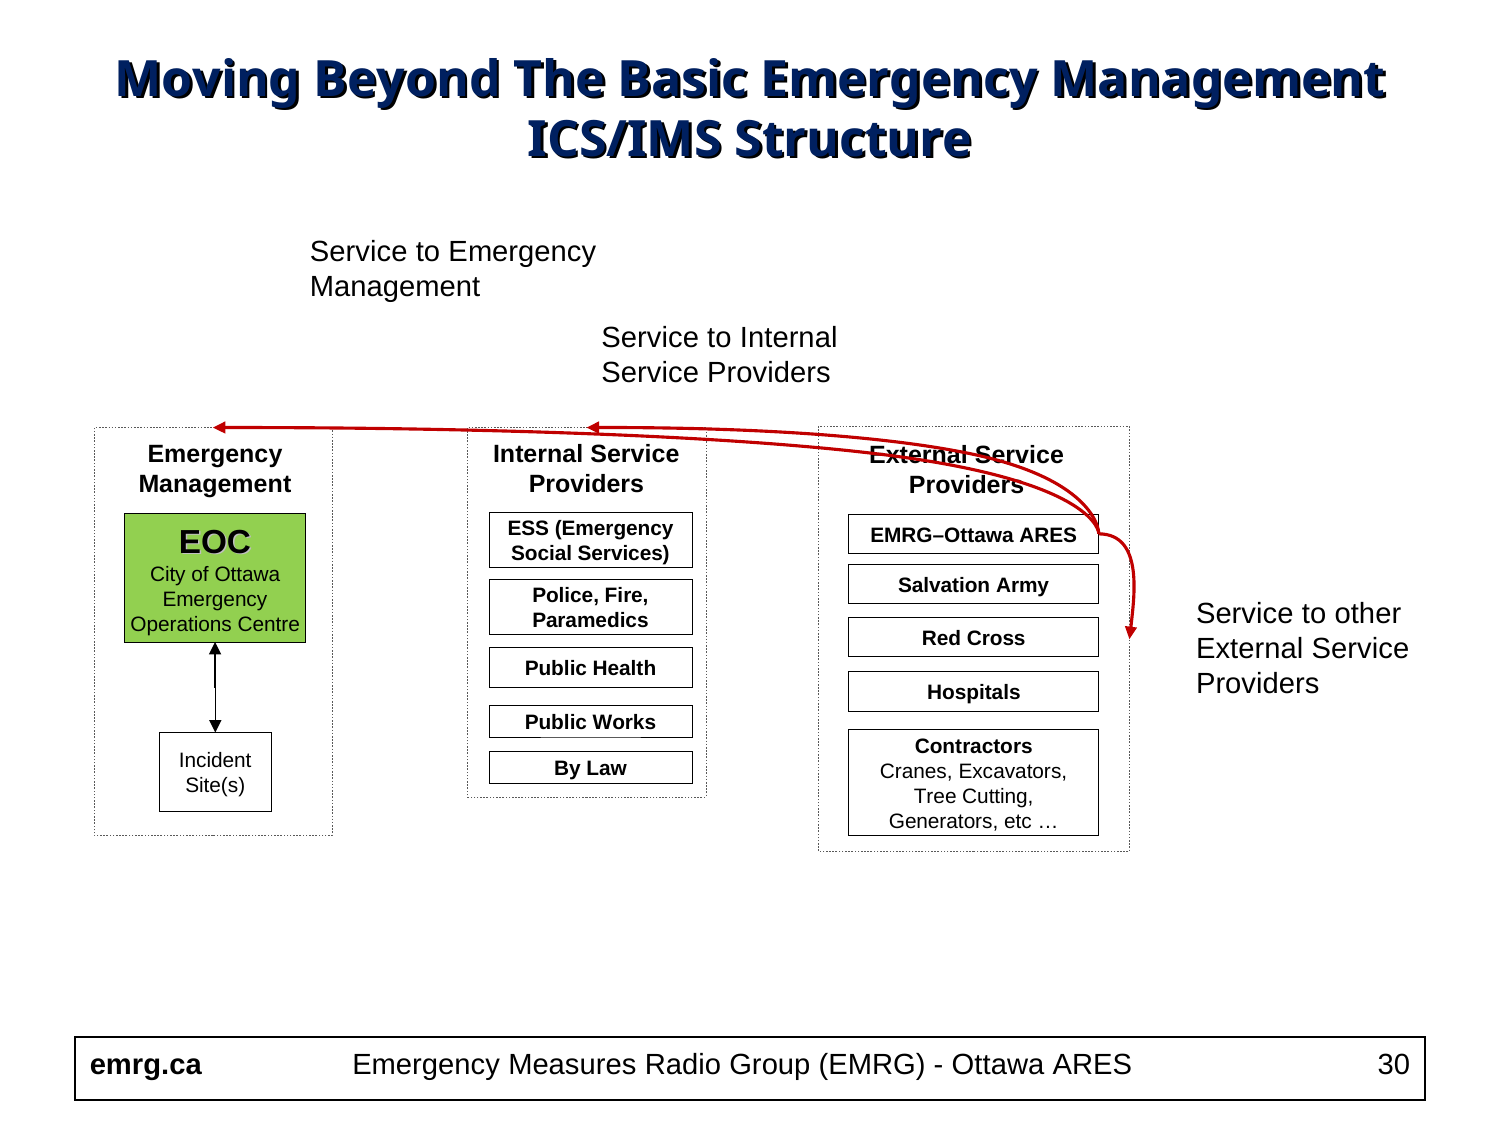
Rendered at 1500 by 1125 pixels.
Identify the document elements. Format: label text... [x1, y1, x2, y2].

text_box Contractors Cranes, Excavators, Tree Cutting, Generators, etc … [848, 729, 1099, 836]
text_box External Service Providers [894, 439, 1105, 500]
text_box Salvation Army [848, 563, 1099, 604]
text_box By Law [489, 751, 692, 783]
text_box Public Health [489, 647, 692, 687]
text_box External Service Providers [953, 454, 1075, 500]
text_box Service to Internal Service Providers [586, 310, 912, 397]
text_box <number> [1246, 1037, 1426, 1103]
text_box Emergency Management [134, 437, 296, 498]
text_box Service to Emergency Management [295, 224, 621, 311]
text_box Emergency Measures Radio Group (EMRG) - Ottawa ARES [247, 1037, 1238, 1103]
title Moving Beyond The Basic Emergency Management ICS/IMS Structure [75, 24, 1426, 188]
text_box Red Cross [848, 616, 1099, 657]
text_box Police, Fire, Paramedics [489, 579, 692, 635]
text_box EOC City of Ottawa Emergency Operations Centre [124, 513, 306, 642]
text_box External Service Providers [829, 451, 1058, 500]
text_box EMRG–Ottawa ARES [848, 514, 1099, 554]
text_box Public Works [489, 705, 692, 738]
text_box Internal Service Providers [467, 437, 707, 498]
text_box ESS (Emergency Social Services) [489, 512, 692, 568]
text_box Hospitals [848, 671, 1099, 712]
text_box Service to other External Service Providers [1181, 586, 1426, 708]
text_box Incident Site(s) [159, 732, 272, 812]
text_box External Service Providers [829, 439, 935, 460]
